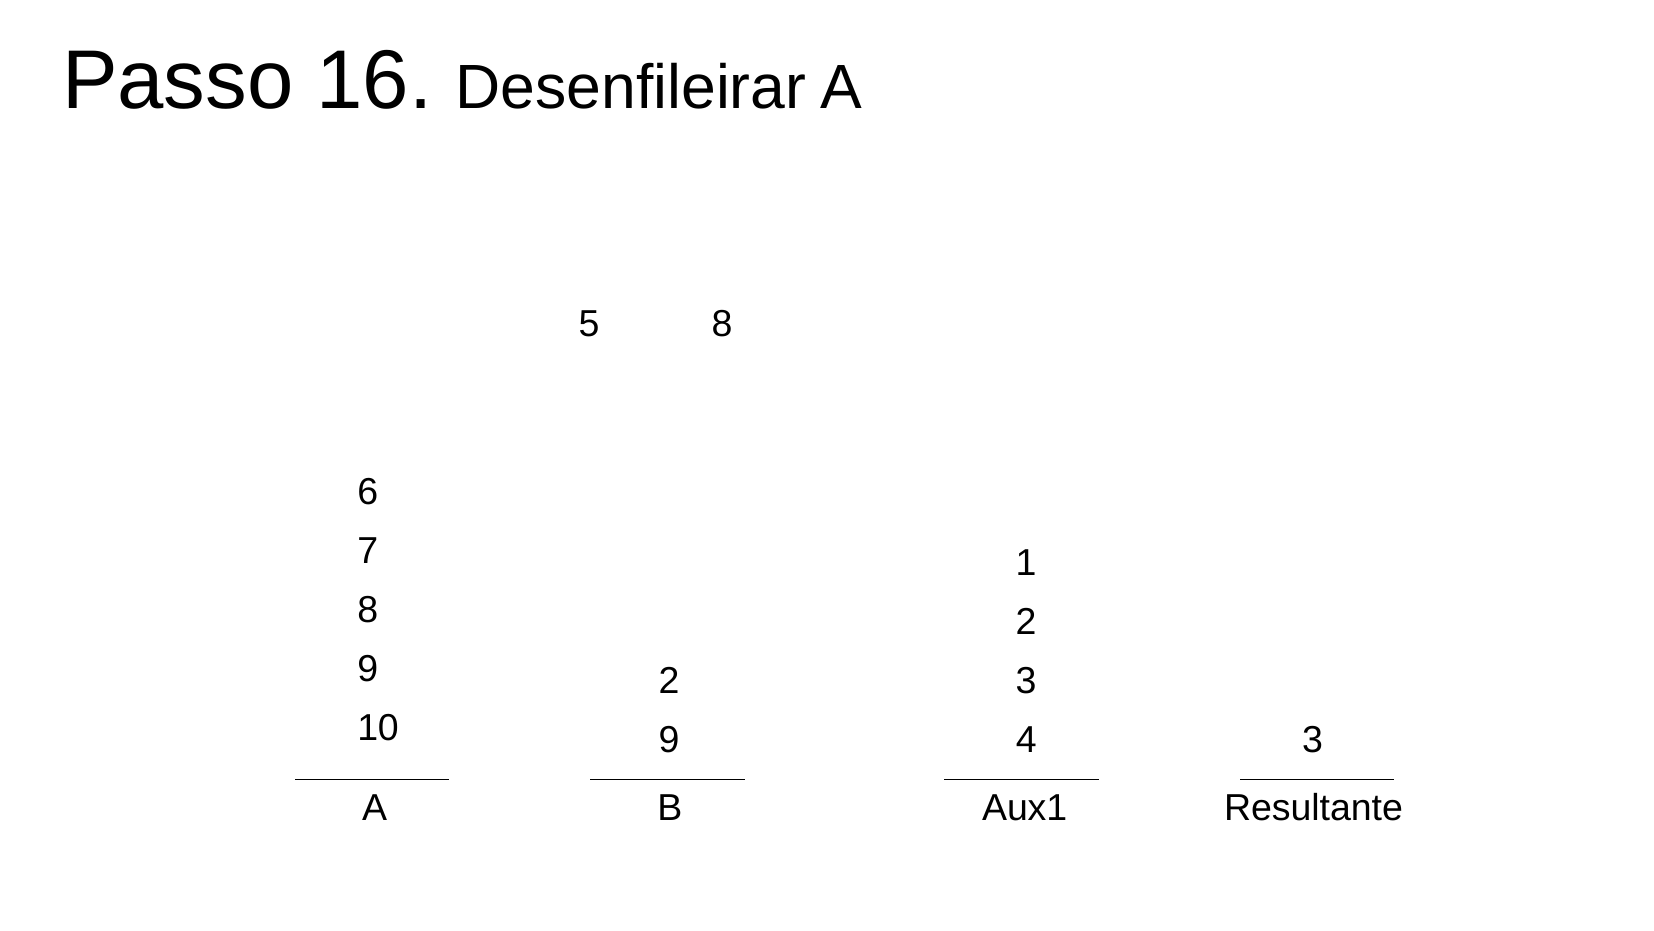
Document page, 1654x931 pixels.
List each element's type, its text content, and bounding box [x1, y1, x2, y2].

text_box 9 [643, 710, 695, 768]
text_box 5 [563, 295, 615, 353]
text_box 2 [1000, 592, 1052, 650]
text_box 10 [342, 699, 426, 756]
text_box 3 [1287, 710, 1338, 768]
text_box Resultante [1209, 779, 1418, 837]
text_box 1 [1000, 533, 1052, 591]
text_box A [347, 779, 508, 837]
text_box Passo 16. Desenfileirar A [47, 25, 1607, 274]
text_box 8 [696, 295, 748, 353]
text_box 2 [643, 651, 695, 709]
text_box 4 [1000, 710, 1052, 768]
text_box B [642, 780, 698, 837]
text_box 9 [342, 640, 393, 697]
text_box 7 [342, 521, 393, 579]
text_box Aux1 [967, 780, 1083, 837]
text_box 6 [342, 462, 393, 520]
text_box 8 [342, 580, 393, 638]
text_box 3 [1000, 651, 1052, 709]
